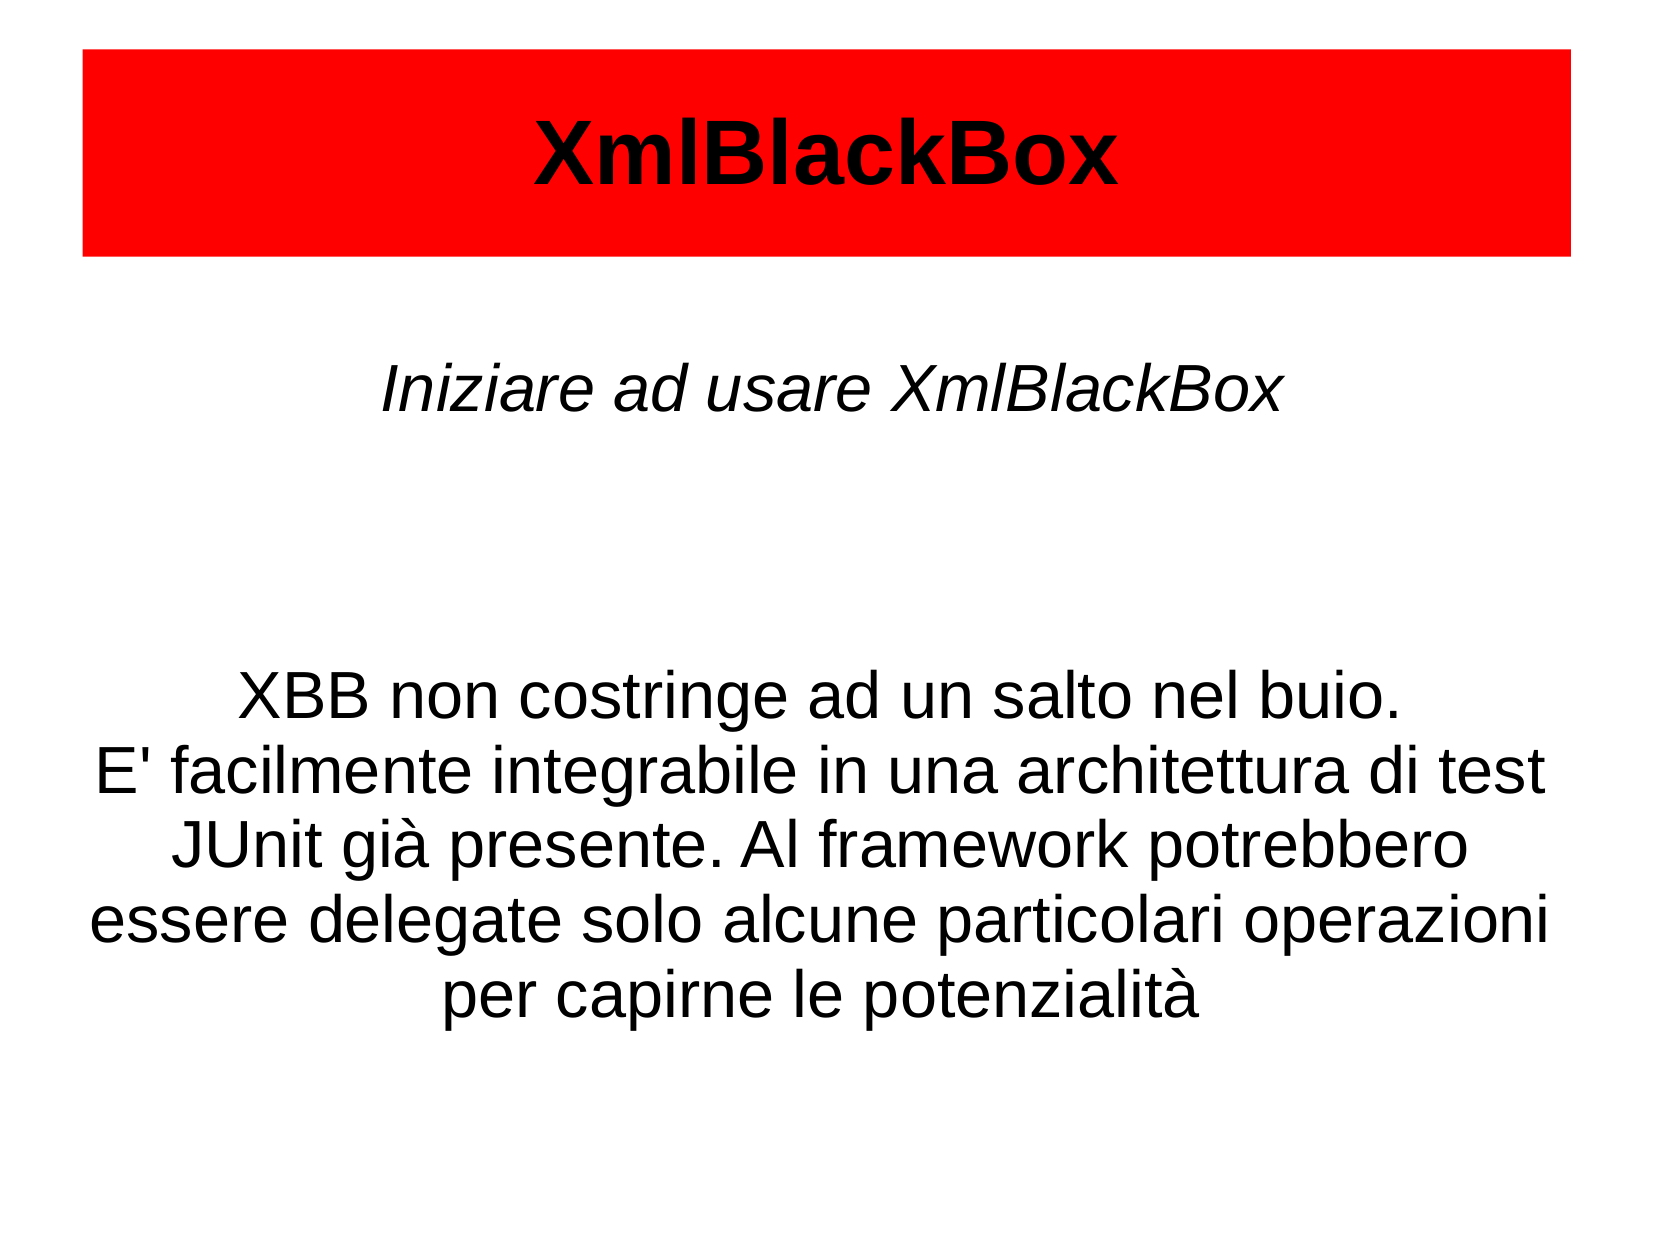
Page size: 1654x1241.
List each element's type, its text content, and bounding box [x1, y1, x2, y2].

title XmlBlackBox [82, 49, 1571, 257]
text_box Iniziare ad usare XmlBlackBox [88, 295, 1577, 482]
subtitle XBB non costringe ad un salto nel buio. E' facilmente integrabile in una architettura di test JUnit già presente. Al framework potrebbero essere delegate solo alcune particolari operazioni per capirne le potenzialità [76, 590, 1565, 1099]
